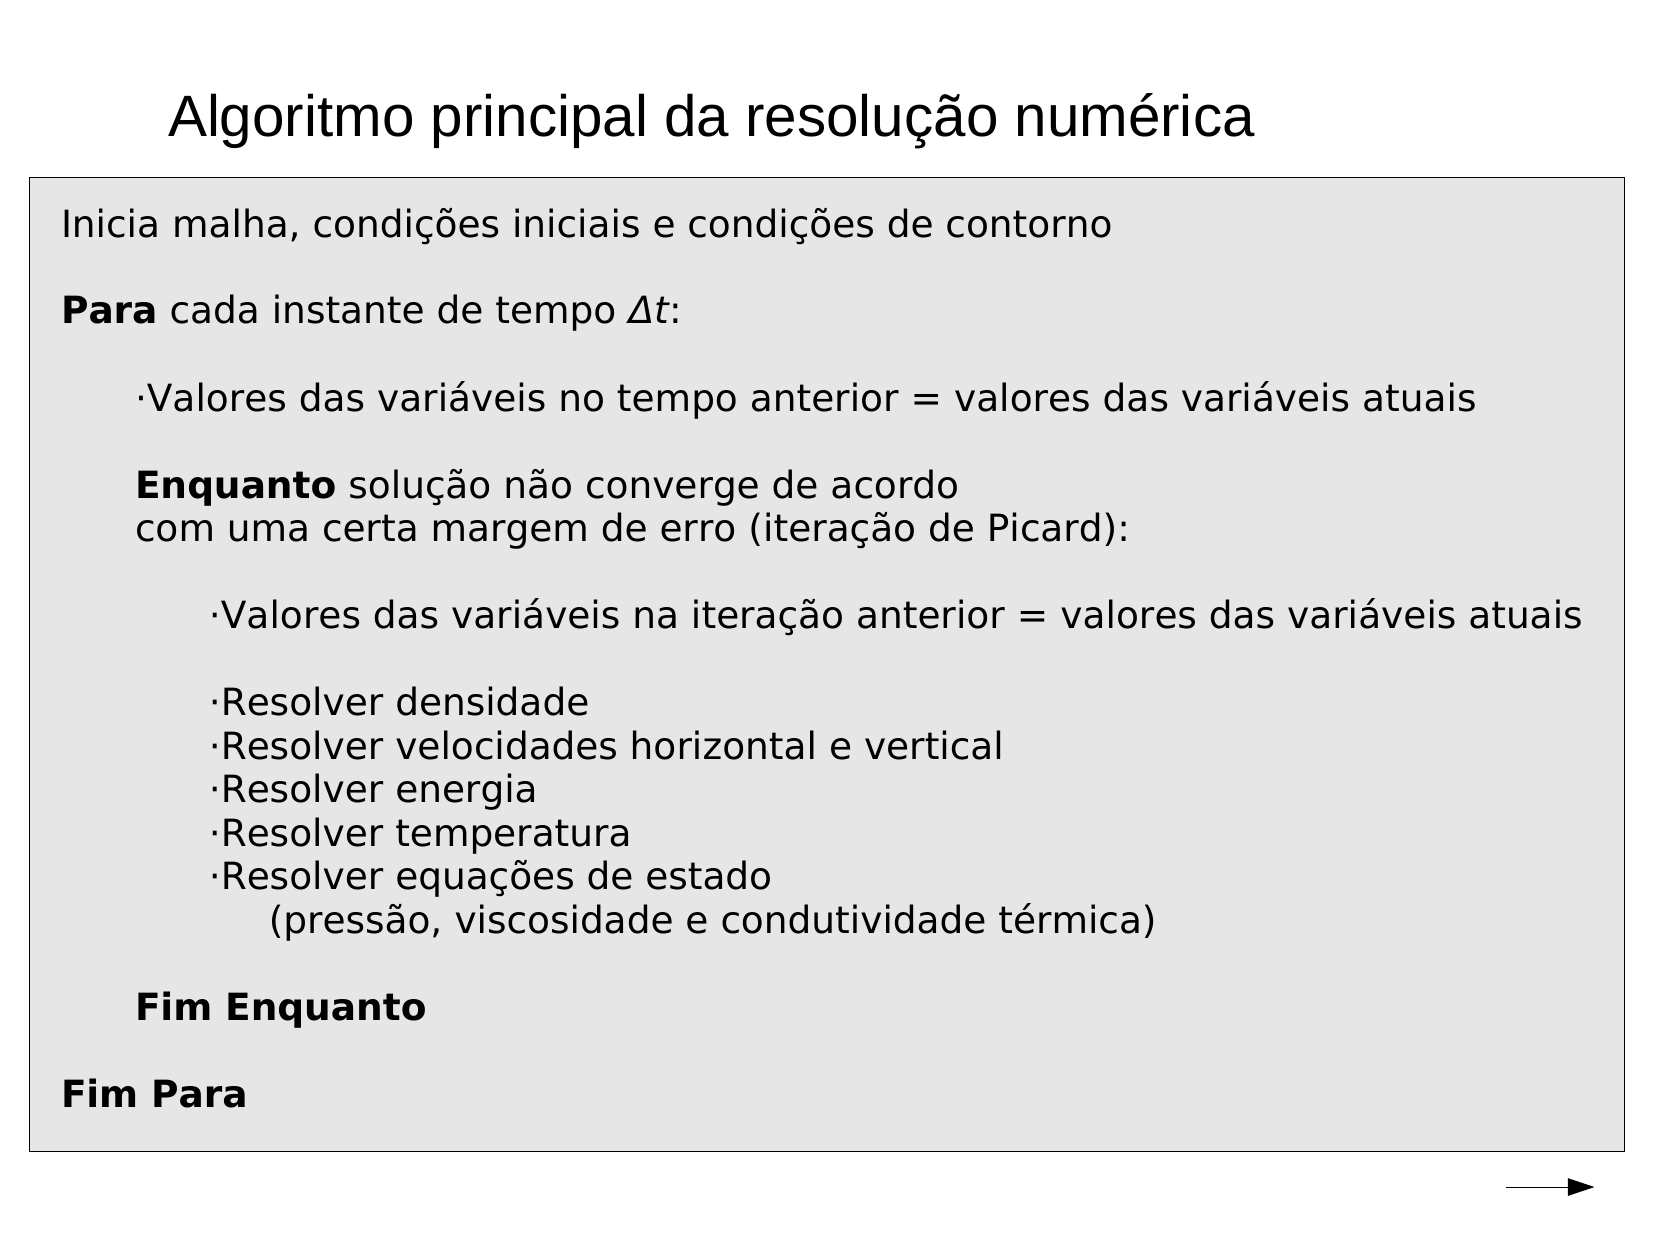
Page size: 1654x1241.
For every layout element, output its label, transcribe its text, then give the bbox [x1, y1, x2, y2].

text_box Algoritmo principal da resolução numérica [153, 76, 1272, 165]
text_box [29, 177, 1625, 1152]
text_box Inicia malha, condições iniciais e condições de contorno Para cada instante de tempo Δt: ·Valores das variáveis no tempo anterior = valores das variáveis atuais Enquanto solução não converge de acordo com uma certa margem de erro (iteração de Picard): ·Valores das variáveis na iteração anterior = valores das variáveis atuais ·Resolver densidade ·Resolver velocidades horizontal e vertical ·Resolver energia ·Resolver temperatura ·Resolver equações de estado (pressão, viscosidade e condutividade térmica) Fim Enquanto Fim Para [46, 194, 1600, 1207]
